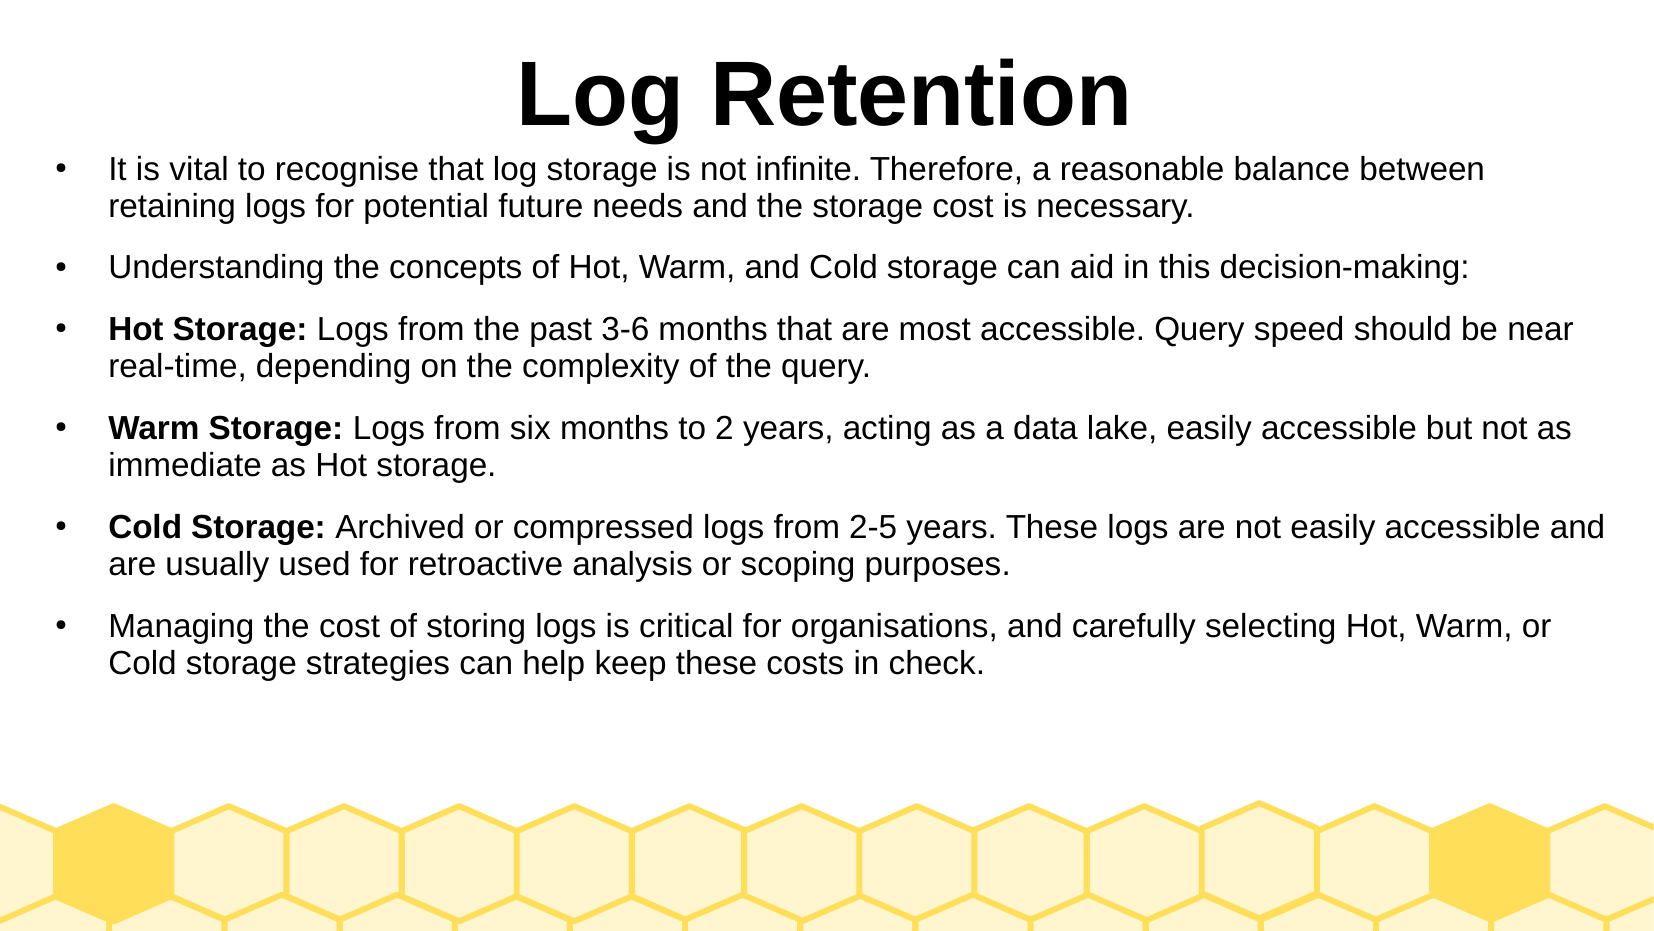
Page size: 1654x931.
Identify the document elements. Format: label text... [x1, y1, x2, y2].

title Log Retention [37, 37, 1613, 150]
list It is vital to recognise that log storage is not infinite. Therefore, a reasonable balance between retaining logs for potential future needs and the storage cost is necessary. Understanding the concepts of Hot, Warm, and Cold storage can aid in this decision-making: Hot Storage: Logs from the past 3-6 months that are most accessible. Query speed should be near real-time, depending on the complexity of the query. Warm Storage: Logs from six months to 2 years, acting as a data lake, easily accessible but not as immediate as Hot storage. Cold Storage: Archived or compressed logs from 2-5 years. These logs are not easily accessible and are usually used for retroactive analysis or scoping purposes. Managing the cost of storing logs is critical for organisations, and carefully selecting Hot, Warm, or Cold storage strategies can help keep these costs in check. [37, 150, 1613, 901]
